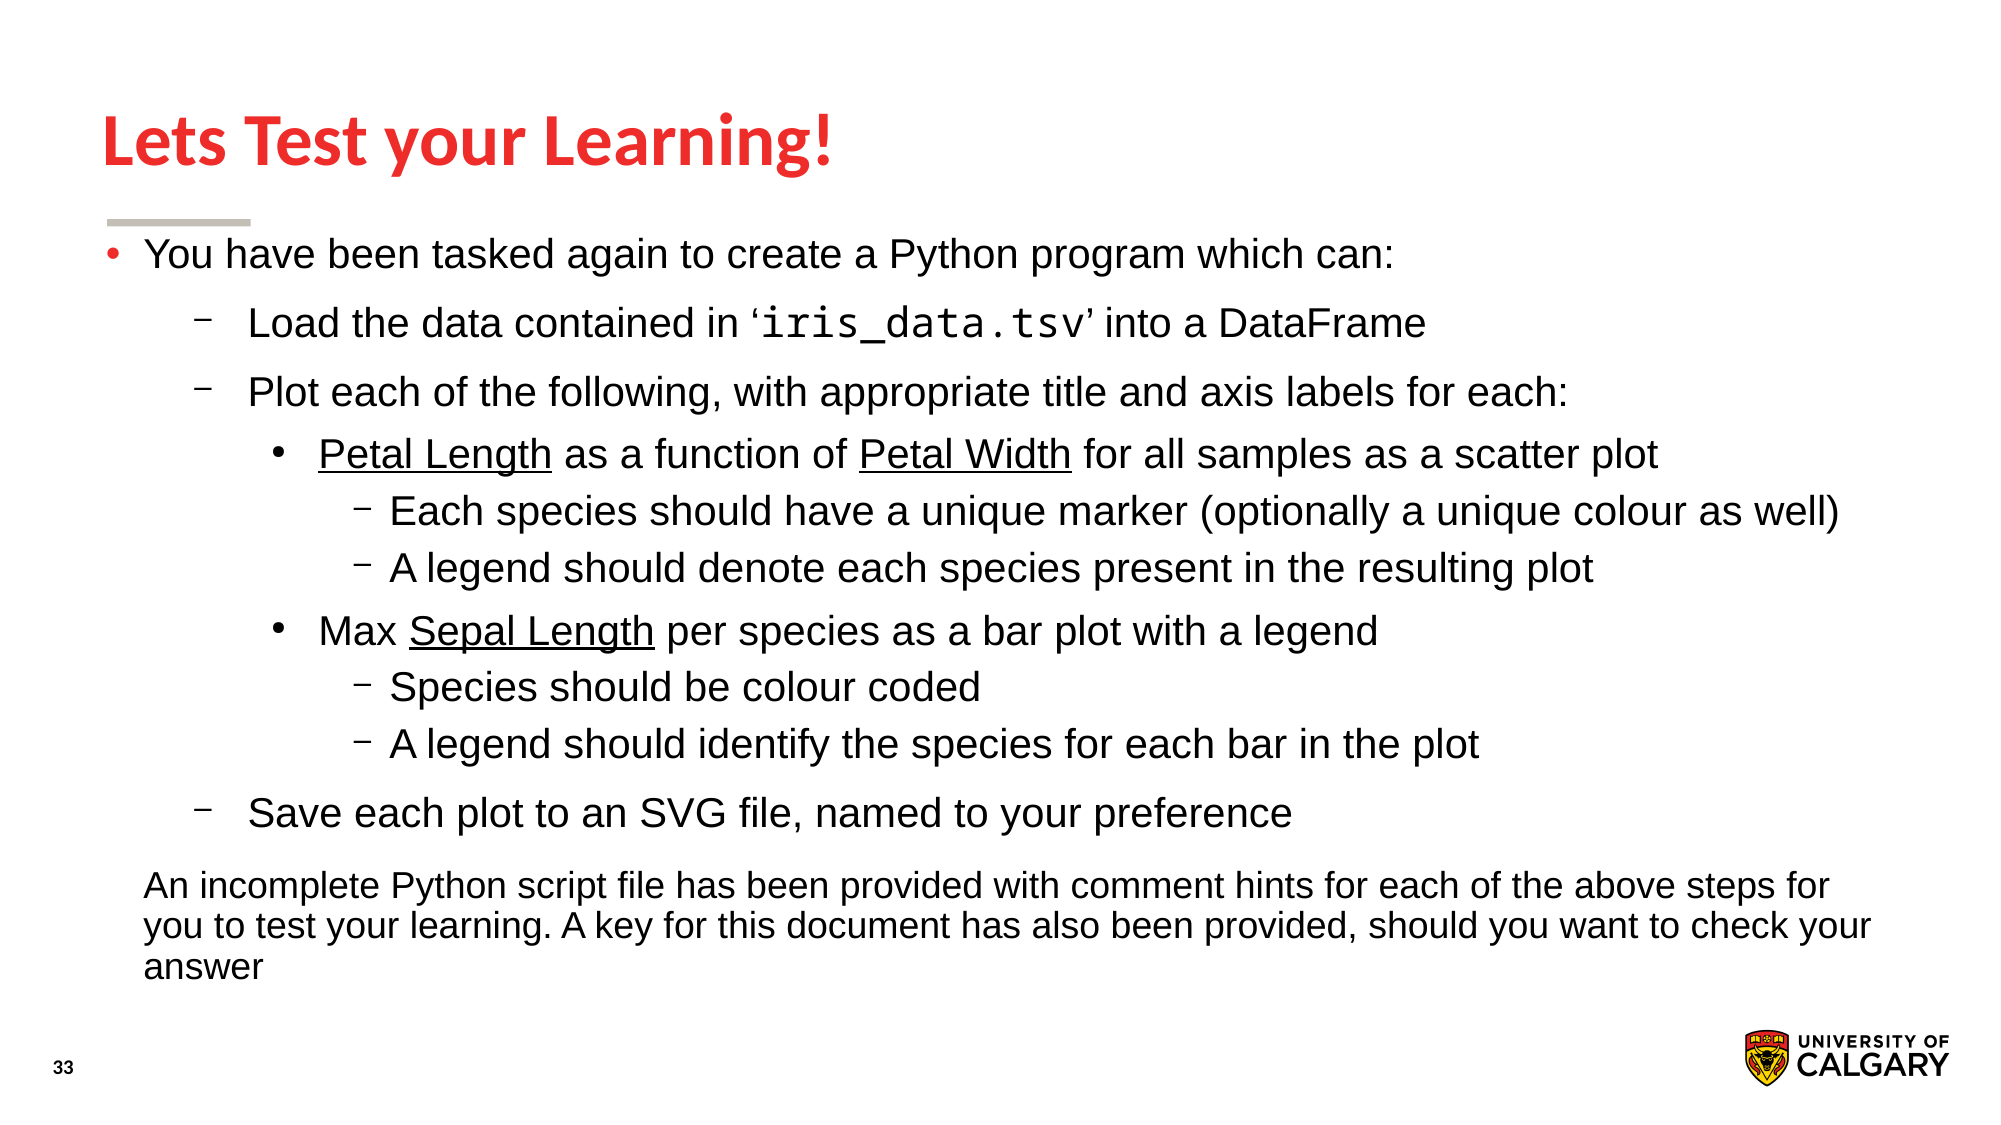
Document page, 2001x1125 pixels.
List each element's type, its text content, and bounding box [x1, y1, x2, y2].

title Lets Test your Learning! [87, 60, 1774, 222]
picture [1722, 1012, 1972, 1099]
list You have been tasked again to create a Python program which can: Load the data contained in ‘iris_data.tsv’ into a DataFrame Plot each of the following, with appropriate title and axis labels for each: Petal Length as a function of Petal Width for all samples as a scatter plot Each species should have a unique marker (optionally a unique colour as well) A legend should denote each species present in the resulting plot Max Sepal Length per species as a bar plot with a legend Species should be colour coded A legend should identify the species for each bar in the plot Save each plot to an SVG file, named to your preference An incomplete Python script file has been provided with comment hints for each of the above steps for you to test your learning. A key for this document has also been provided, should you want to check your answer [91, 225, 1892, 936]
